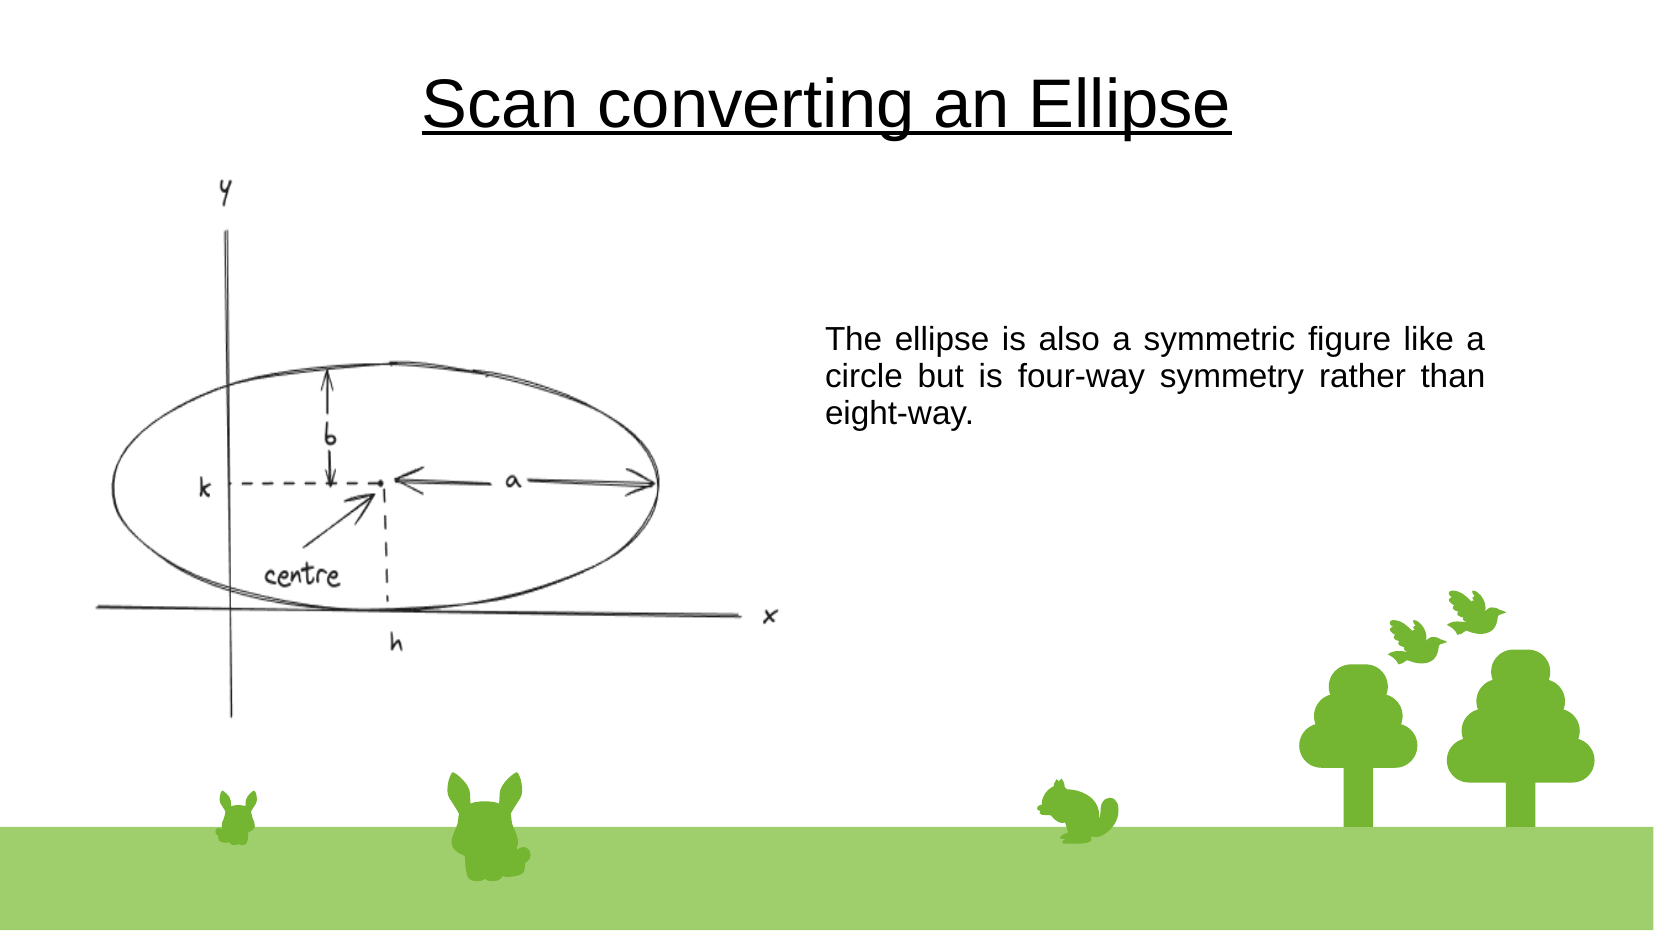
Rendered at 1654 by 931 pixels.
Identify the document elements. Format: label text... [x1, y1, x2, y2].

title Scan converting an Ellipse [88, 29, 1565, 178]
subtitle The ellipse is also a symmetric figure like a circle but is four-way symmetry rather than eight-way. [825, 189, 1487, 601]
picture [84, 149, 788, 732]
